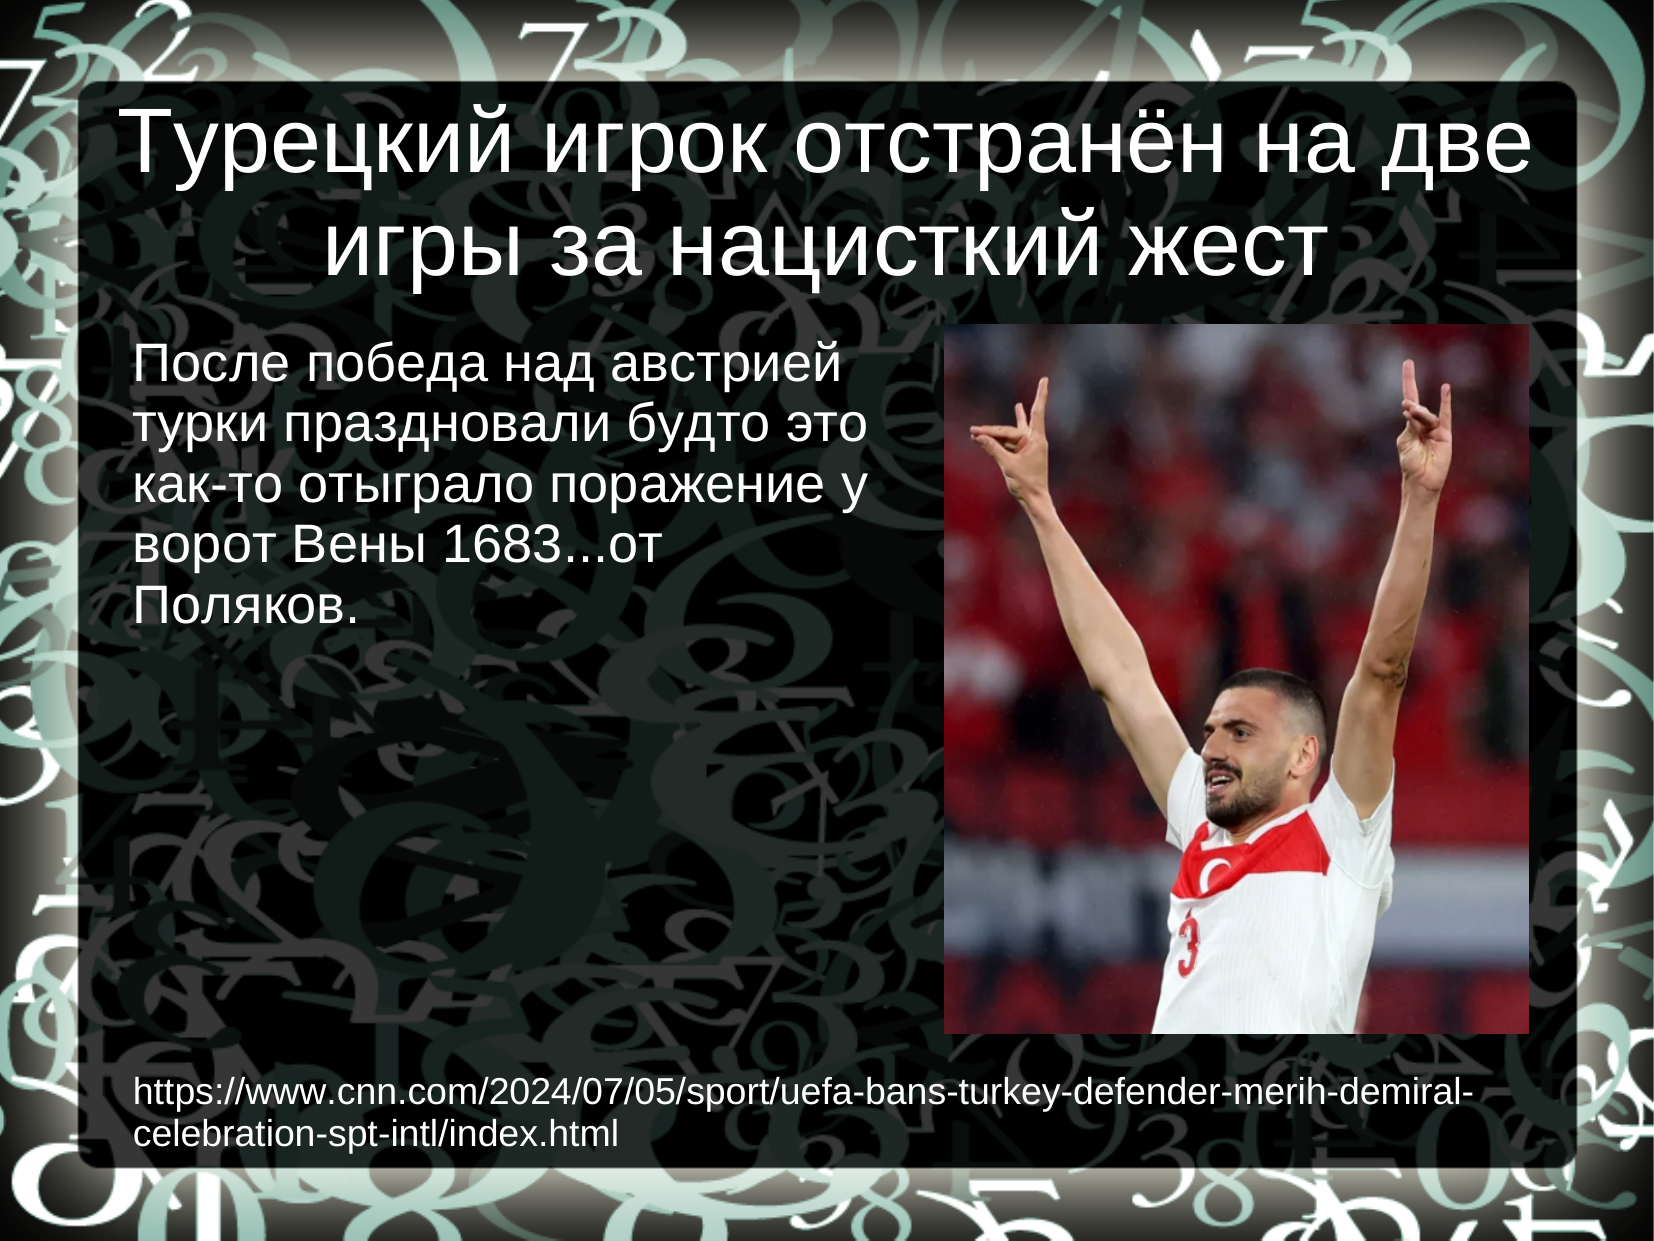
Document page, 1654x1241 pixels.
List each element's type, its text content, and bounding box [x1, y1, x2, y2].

picture [0, 0, 1654, 1241]
text_box После победа над австрией турки праздновали будто это как-то отыграло поражение у ворот Вены 1683...от Поляков. [118, 324, 916, 709]
title Турецкий игрок отстранён на две игры за нацисткий жест [82, 88, 1571, 296]
text_box https://www.cnn.com/2024/07/05/sport/uefa-bans-turkey-defender-merih-demiral-celebration-spt-intl/index.html [118, 1062, 1536, 1162]
